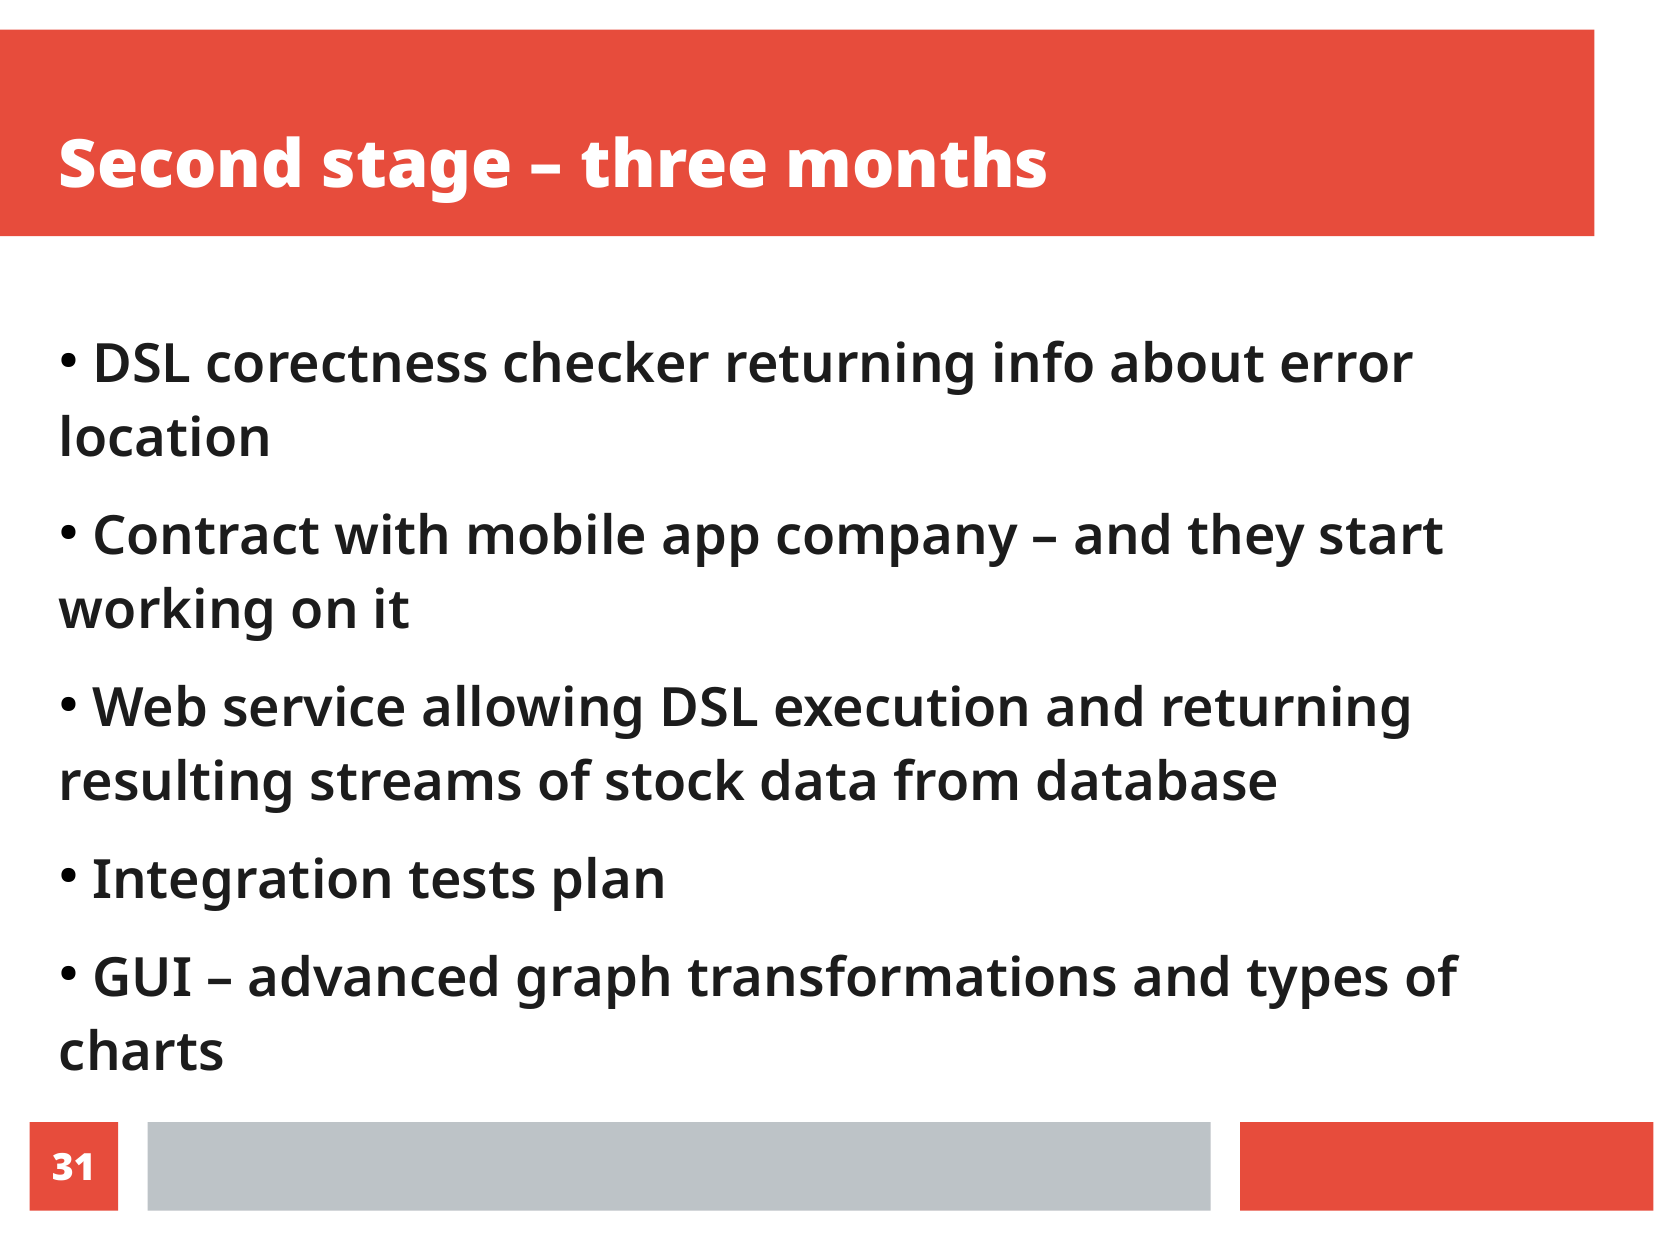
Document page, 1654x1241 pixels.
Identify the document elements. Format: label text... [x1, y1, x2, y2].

title Second stage – three months [59, 59, 1595, 207]
list DSL corectness checker returning info about error location Contract with mobile app company – and they start working on it Web service allowing DSL execution and returning resulting streams of stock data from database Integration tests plan GUI – advanced graph transformations and types of charts [59, 324, 1565, 1093]
